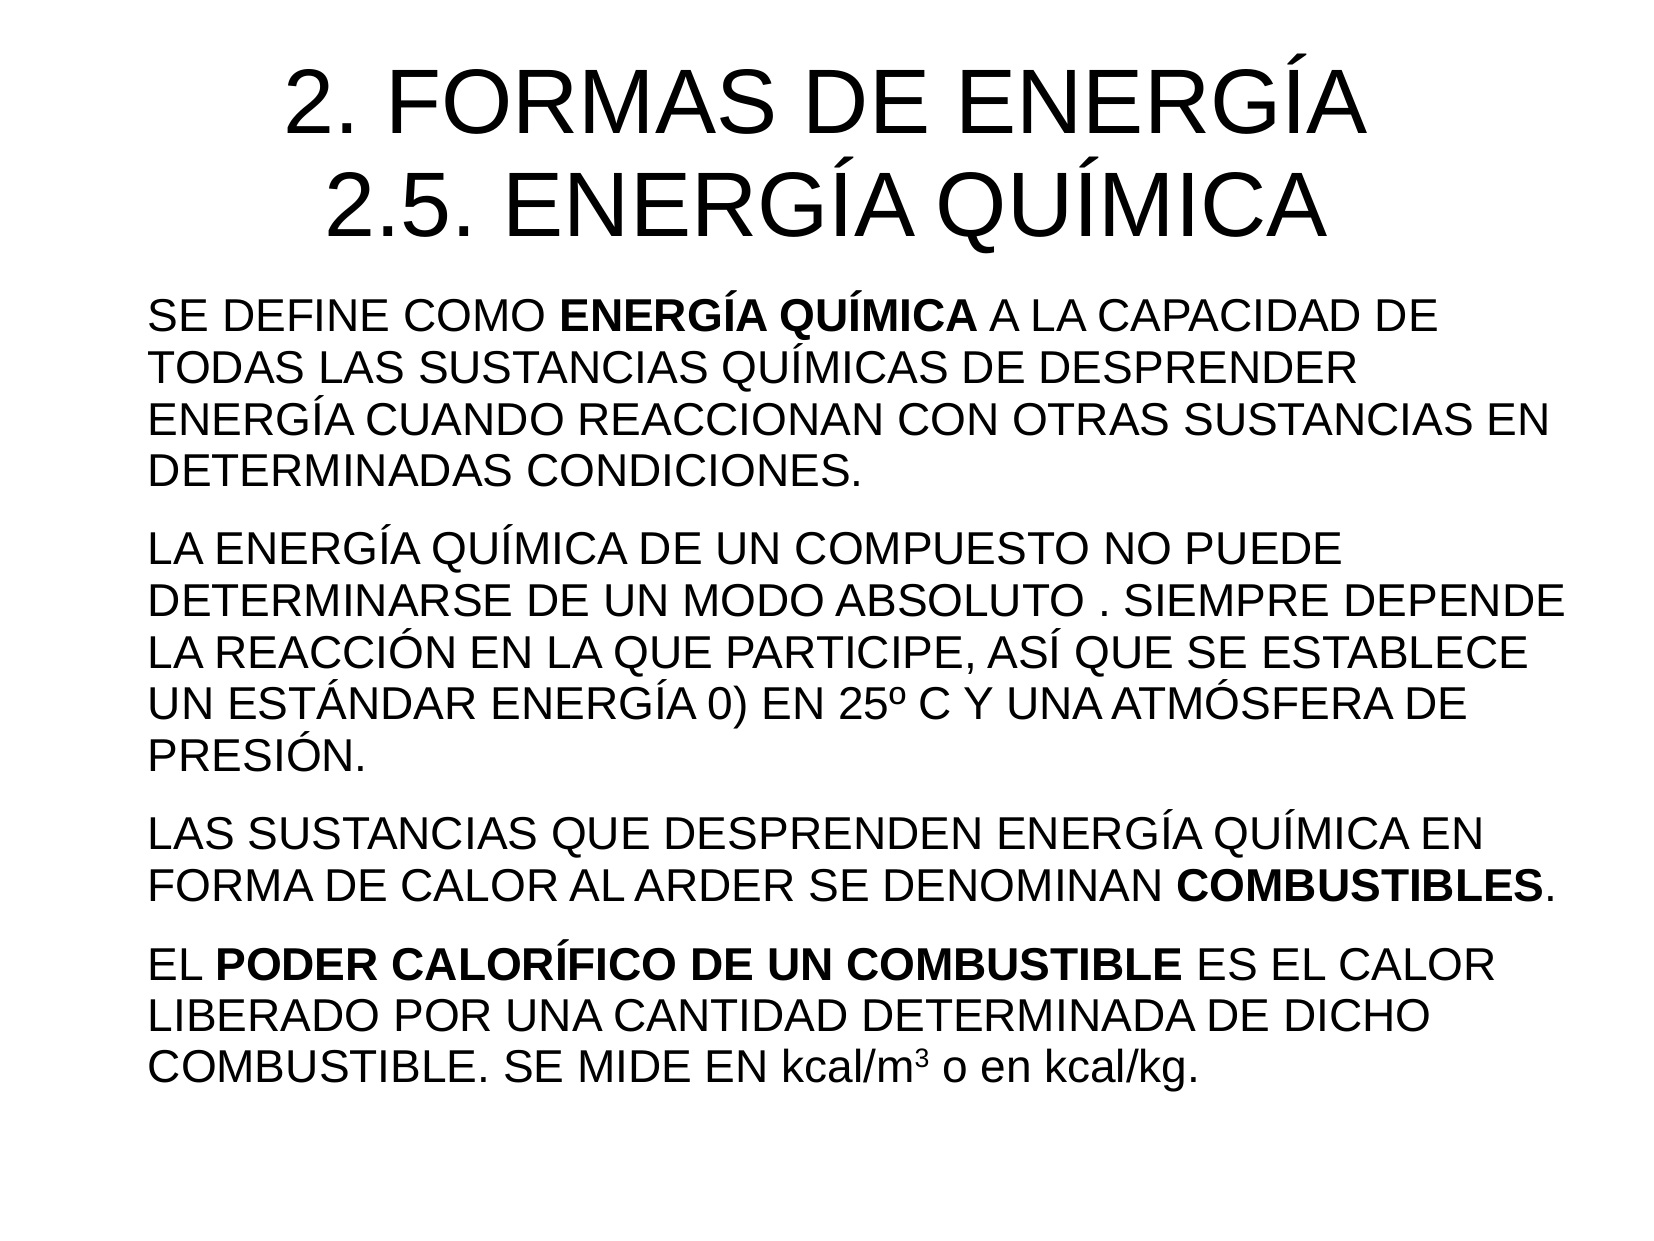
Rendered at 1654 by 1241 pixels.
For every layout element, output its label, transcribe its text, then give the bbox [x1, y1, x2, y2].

list SE DEFINE COMO ENERGÍA QUÍMICA A LA CAPACIDAD DE TODAS LAS SUSTANCIAS QUÍMICAS DE DESPRENDER ENERGÍA CUANDO REACCIONAN CON OTRAS SUSTANCIAS EN DETERMINADAS CONDICIONES. LA ENERGÍA QUÍMICA DE UN COMPUESTO NO PUEDE DETERMINARSE DE UN MODO ABSOLUTO . SIEMPRE DEPENDE LA REACCIÓN EN LA QUE PARTICIPE, ASÍ QUE SE ESTABLECE UN ESTÁNDAR ENERGÍA 0) EN 25º C Y UNA ATMÓSFERA DE PRESIÓN. LAS SUSTANCIAS QUE DESPRENDEN ENERGÍA QUÍMICA EN FORMA DE CALOR AL ARDER SE DENOMINAN COMBUSTIBLES. EL PODER CALORÍFICO DE UN COMBUSTIBLE ES EL CALOR LIBERADO POR UNA CANTIDAD DETERMINADA DE DICHO COMBUSTIBLE. SE MIDE EN kcal/m3 o en kcal/kg. [82, 290, 1571, 1109]
title 2. FORMAS DE ENERGÍA 2.5. ENERGÍA QUÍMICA [82, 49, 1571, 257]
